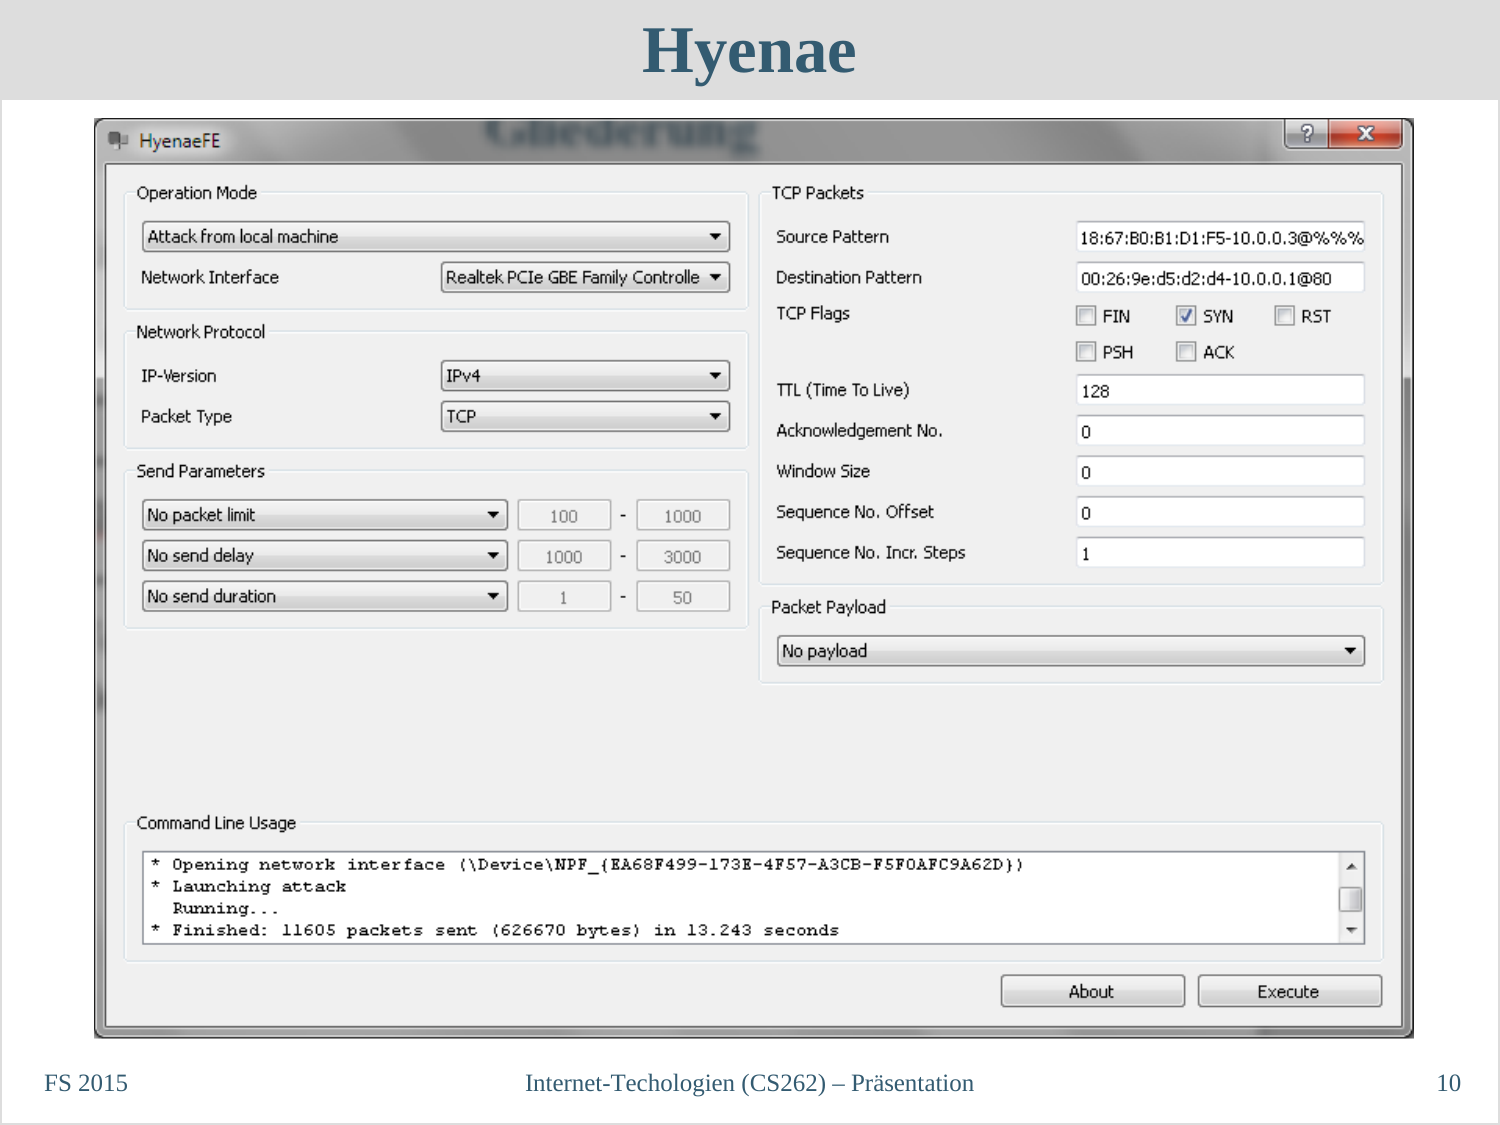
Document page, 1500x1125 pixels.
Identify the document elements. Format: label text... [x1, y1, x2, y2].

title Hyenae [0, 0, 1500, 100]
picture [94, 118, 1414, 1056]
text_box FS 2015 [29, 1058, 195, 1097]
text_box <number> [1375, 1058, 1477, 1097]
text_box Internet-Techologien (CS262) – Präsentation [300, 1058, 1201, 1107]
